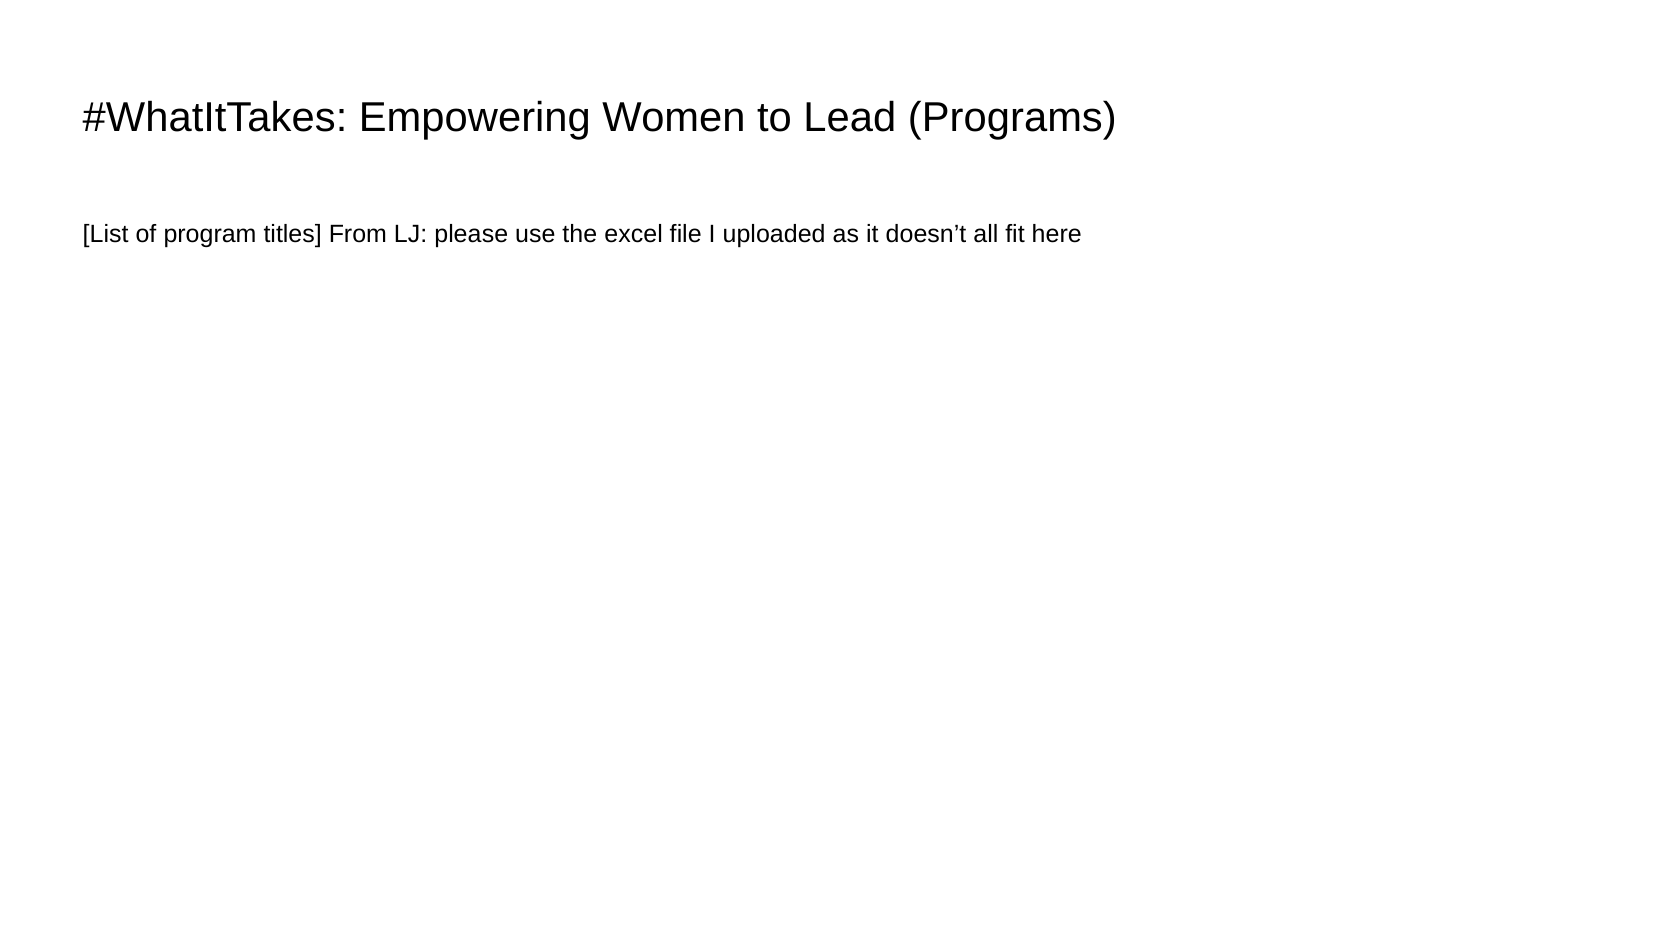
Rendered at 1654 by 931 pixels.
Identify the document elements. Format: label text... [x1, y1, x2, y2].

title #WhatItTakes: Empowering Women to Lead (Programs) [82, 37, 1571, 193]
list [List of program titles] From LJ: please use the excel file I uploaded as it doesn’t all fit here [82, 217, 1571, 758]
